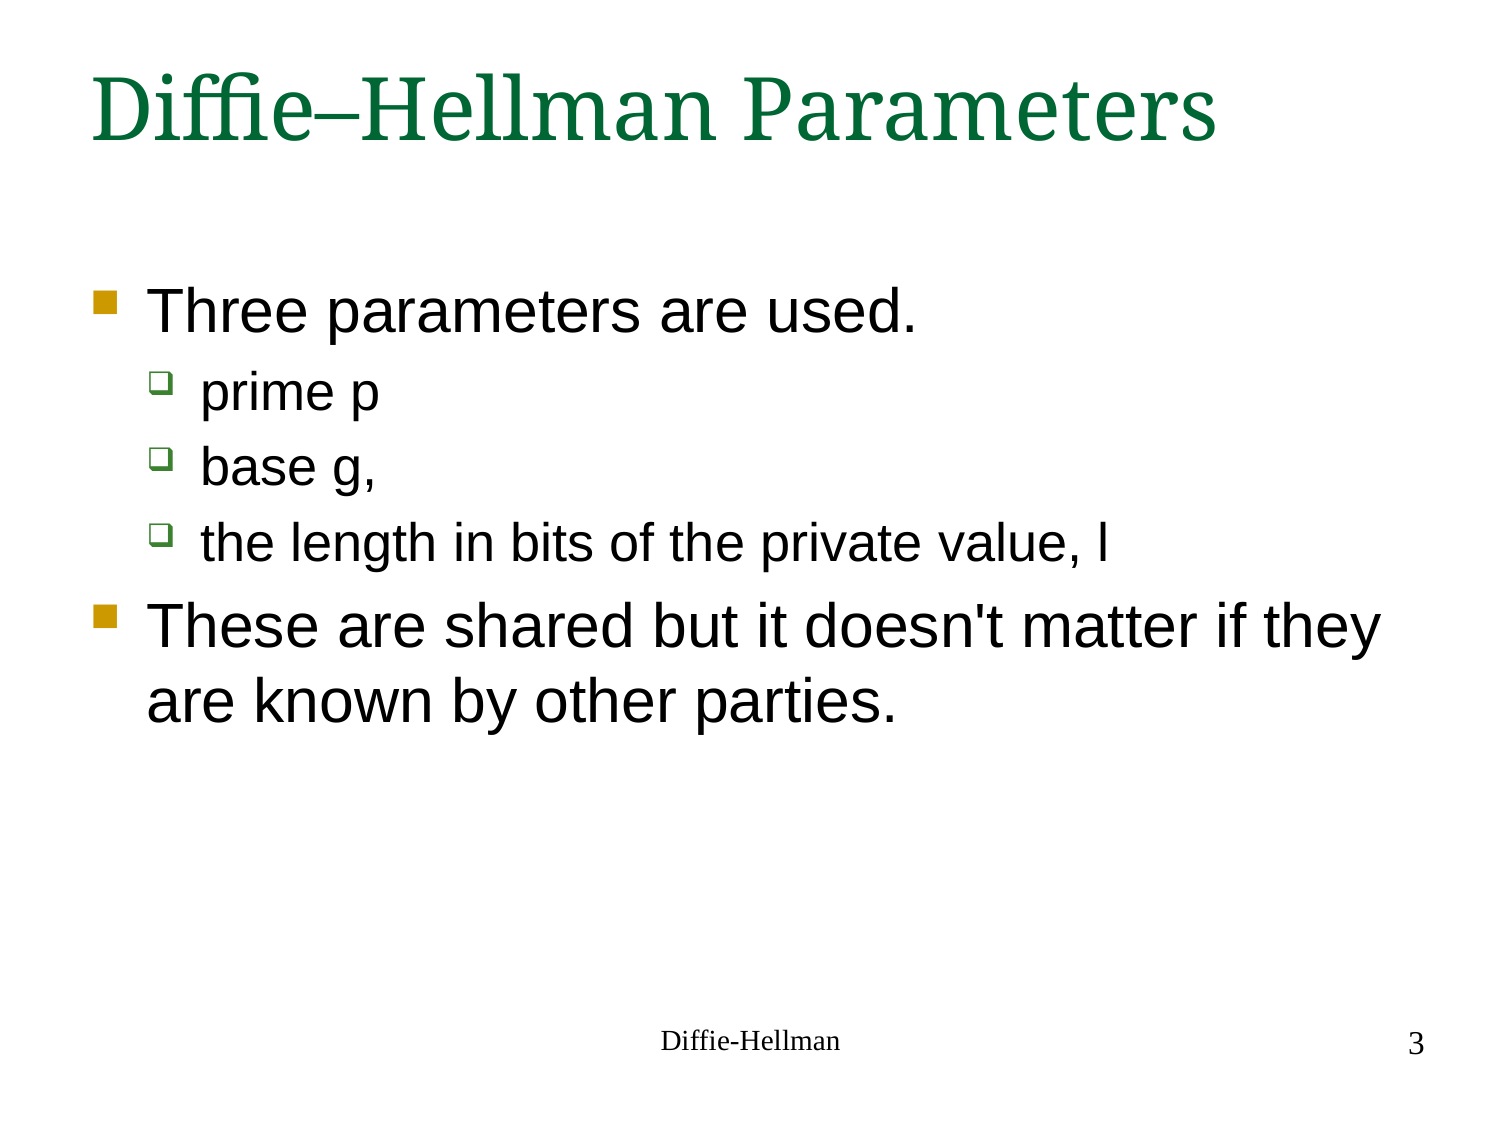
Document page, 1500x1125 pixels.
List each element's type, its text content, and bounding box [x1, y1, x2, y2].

title Diffie–Hellman Parameters [75, 45, 1425, 233]
list Three parameters are used. prime p base g, the length in bits of the private value, l These are shared but it doesn't matter if they are known by other parties. [75, 262, 1425, 1006]
